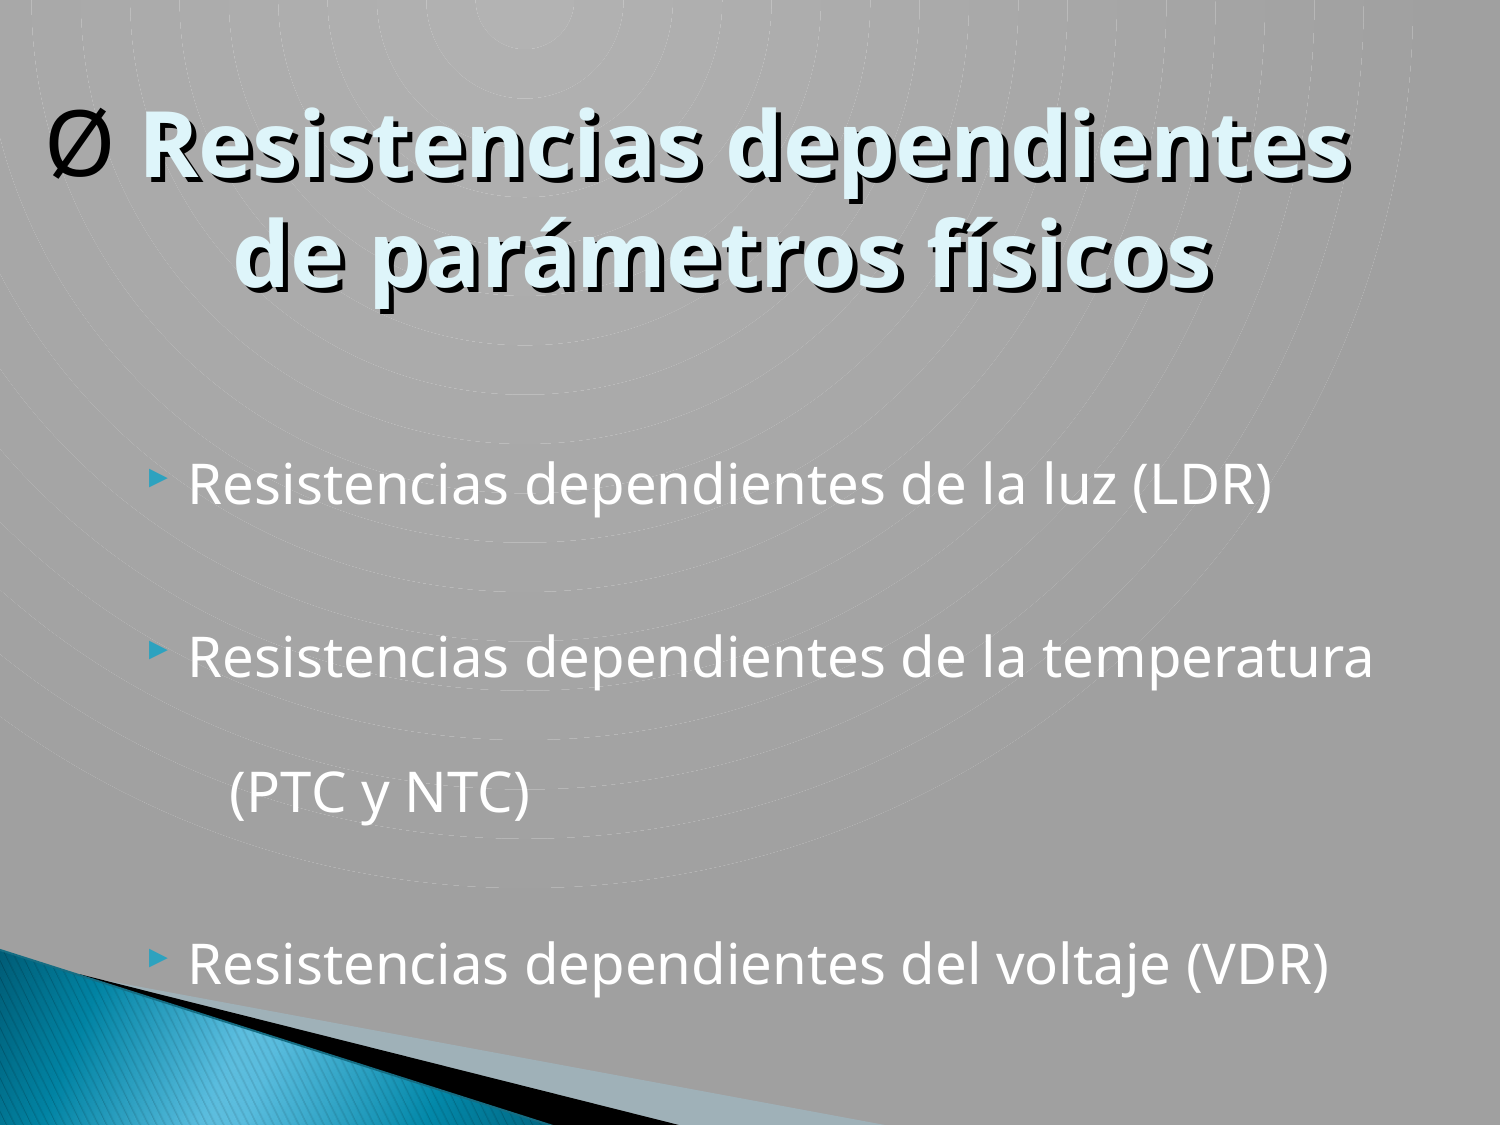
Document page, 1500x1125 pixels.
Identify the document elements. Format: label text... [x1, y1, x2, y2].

title Resistencias dependientes de parámetros físicos [29, 78, 1415, 266]
text_box Resistencias dependientes de la luz (LDR) Resistencias dependientes de la temperatura (PTC y NTC) Resistencias dependientes del voltaje (VDR) [94, 373, 1483, 1024]
